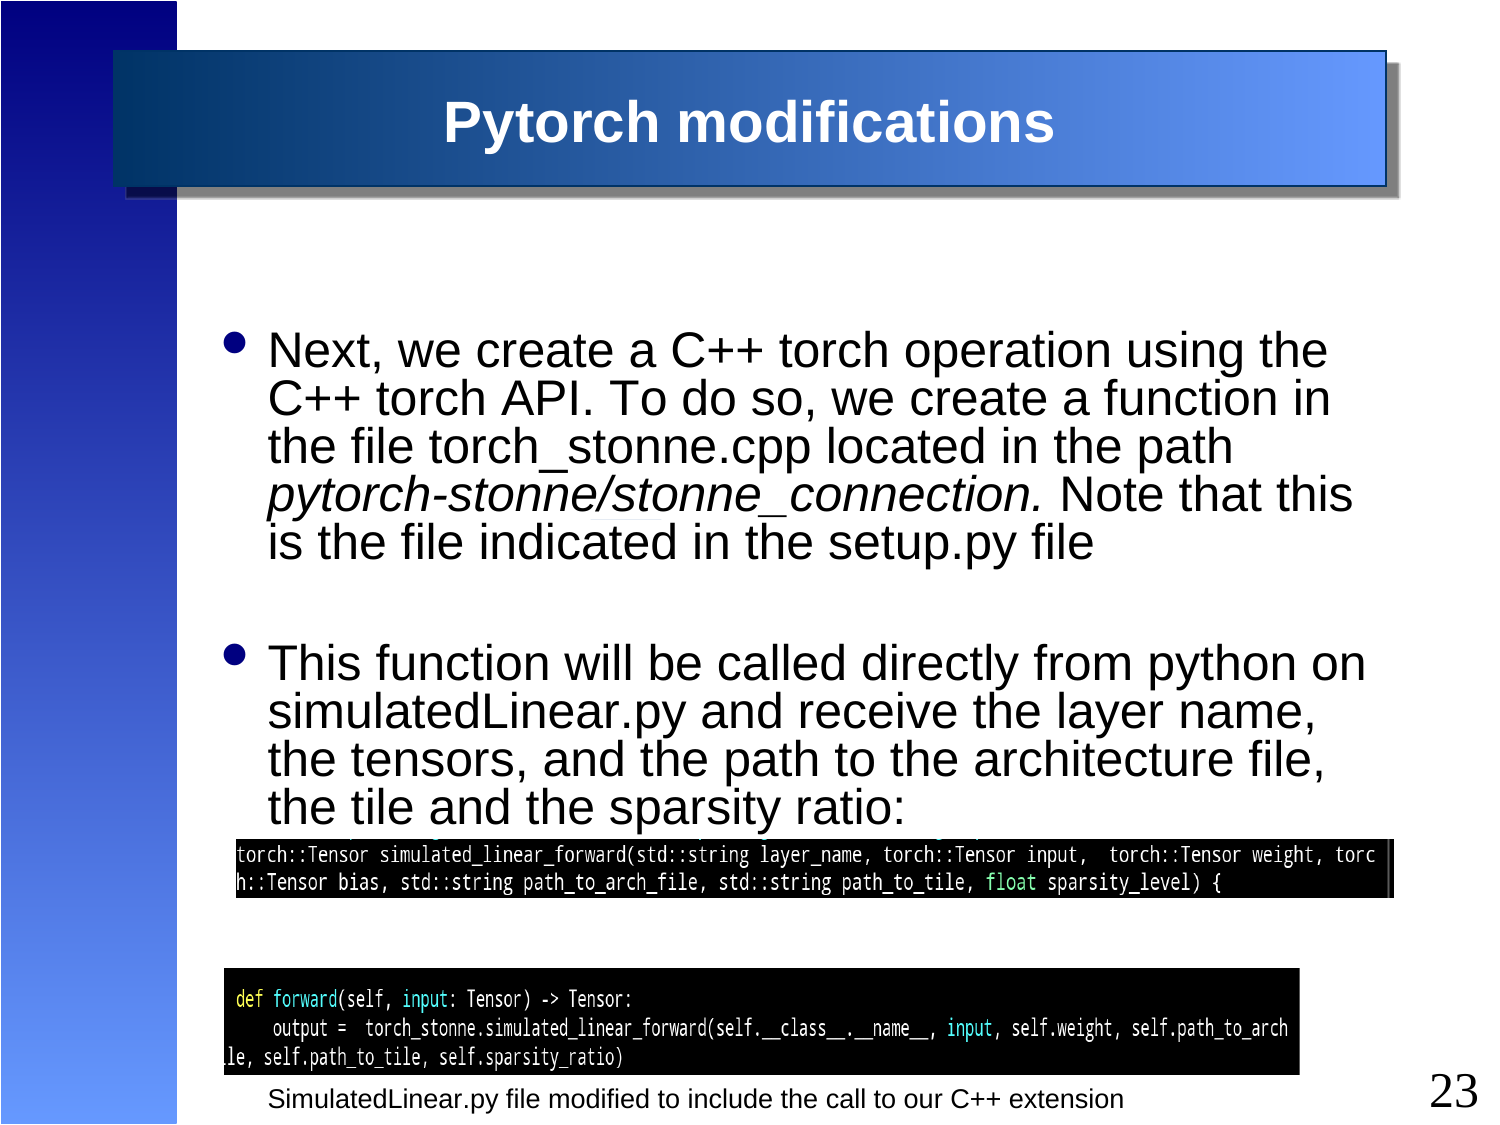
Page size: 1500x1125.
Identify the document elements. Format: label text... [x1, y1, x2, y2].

picture [224, 968, 1300, 1075]
list Next, we create a C++ torch operation using the C++ torch API. To do so, we create a function in the file torch_stonne.cpp located in the path pytorch-stonne/stonne_connection. Note that this is the file indicated in the setup.py file This function will be called directly from python on simulatedLinear.py and receive the layer name, the tensors, and the path to the architecture file, the tile and the sparsity ratio: SimulatedLinear.py file modified to include the call to our C++ extension [130, 165, 1406, 1125]
picture [236, 839, 1394, 898]
title Pytorch modifications [113, 50, 1387, 187]
